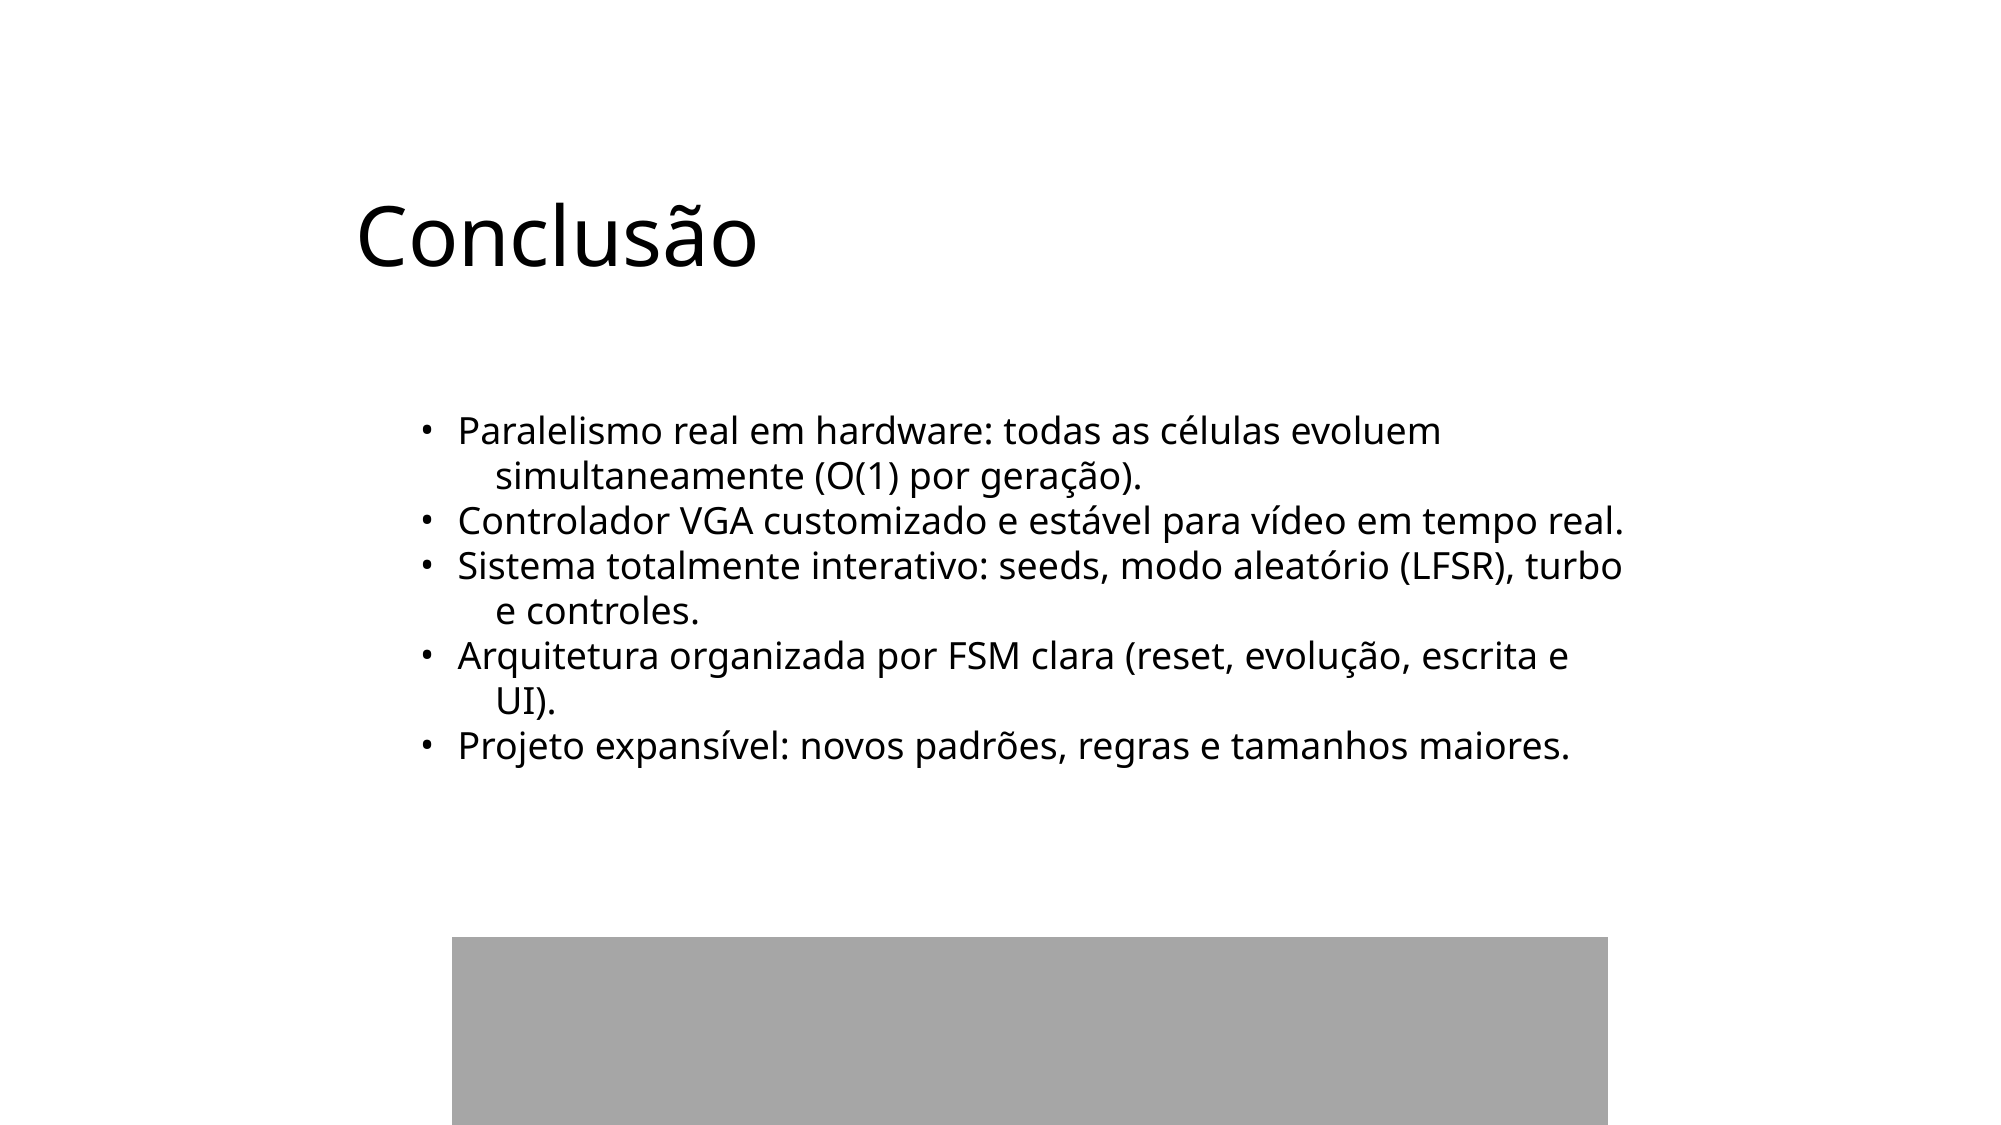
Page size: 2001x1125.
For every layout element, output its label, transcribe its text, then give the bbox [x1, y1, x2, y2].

text_box Conclusão [84, 108, 1032, 370]
text_box [452, 937, 1608, 1125]
text_box Paralelismo real em hardware: todas as células evoluem simultaneamente (O(1) por geração). Controlador VGA customizado e estável para vídeo em tempo real. Sistema totalmente interativo: seeds, modo aleatório (LFSR), turbo e controles. Arquitetura organizada por FSM clara (reset, evolução, escrita e UI). Projeto expansível: novos padrões, regras e tamanhos maiores. [405, 399, 1656, 778]
